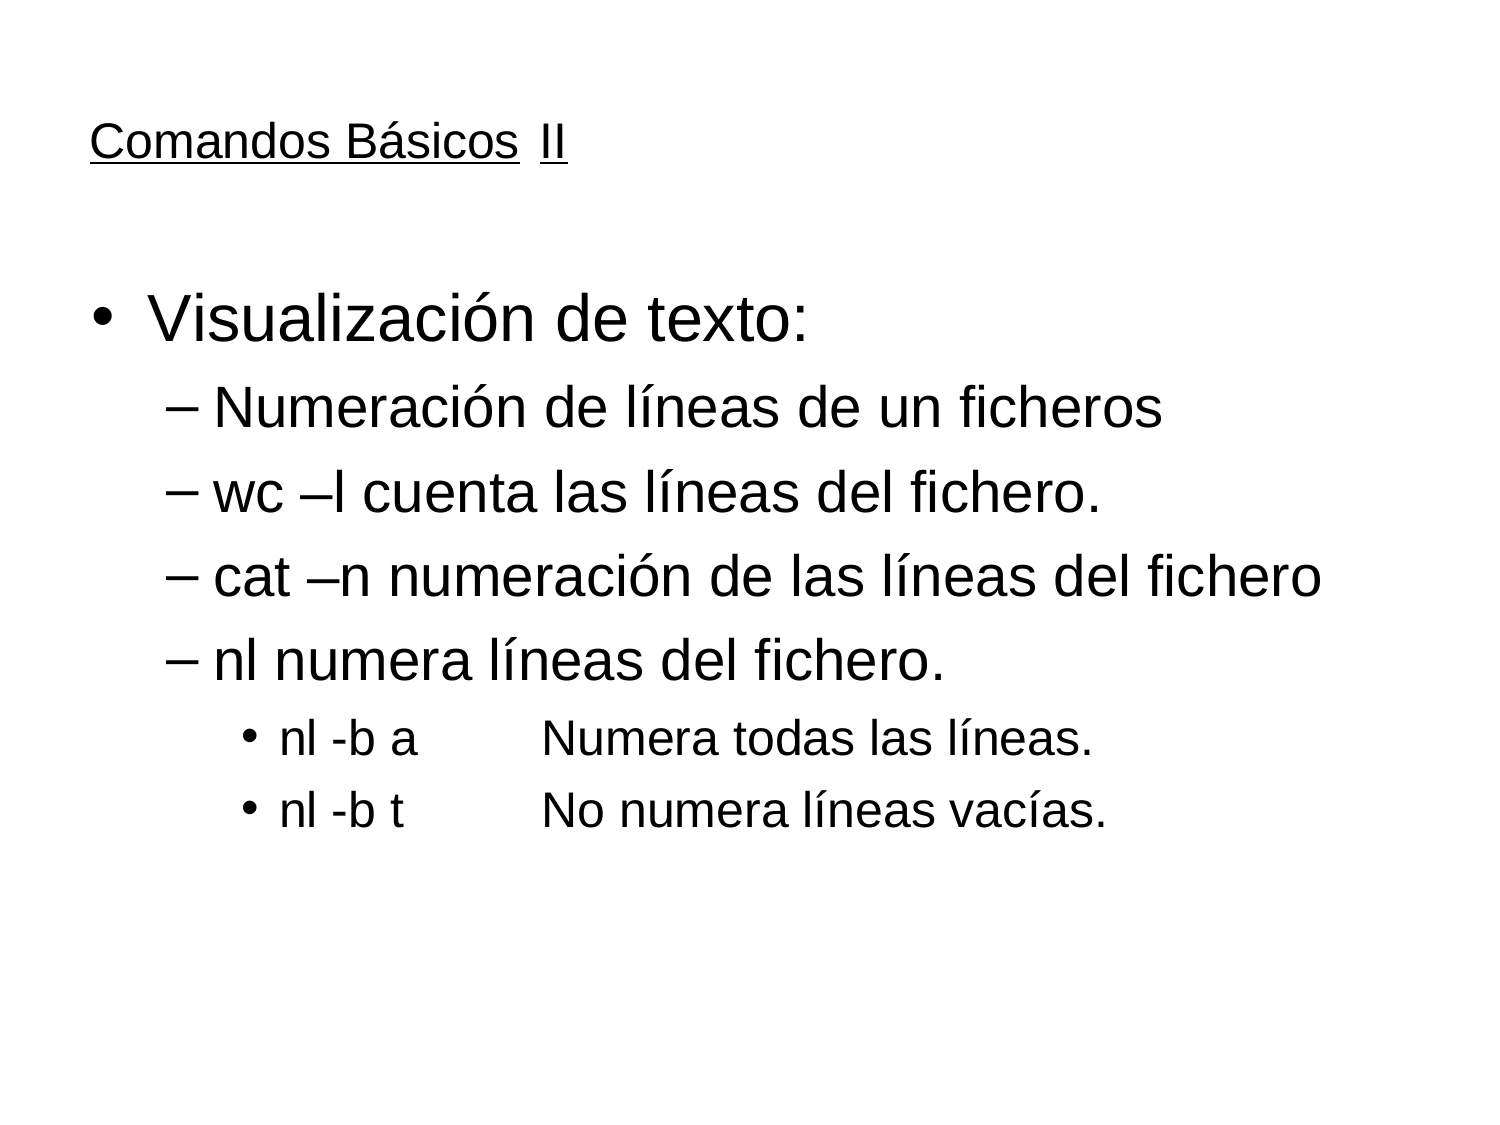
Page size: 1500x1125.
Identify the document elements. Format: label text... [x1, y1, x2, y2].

list Visualización de texto: Numeración de líneas de un ficheros wc –l cuenta las líneas del fichero. cat –n numeración de las líneas del fichero nl numera líneas del fichero. nl -b a Numera todas las líneas. nl -b t No numera líneas vacías. [76, 267, 1427, 1010]
title Comandos Básicos II [75, 45, 1426, 233]
